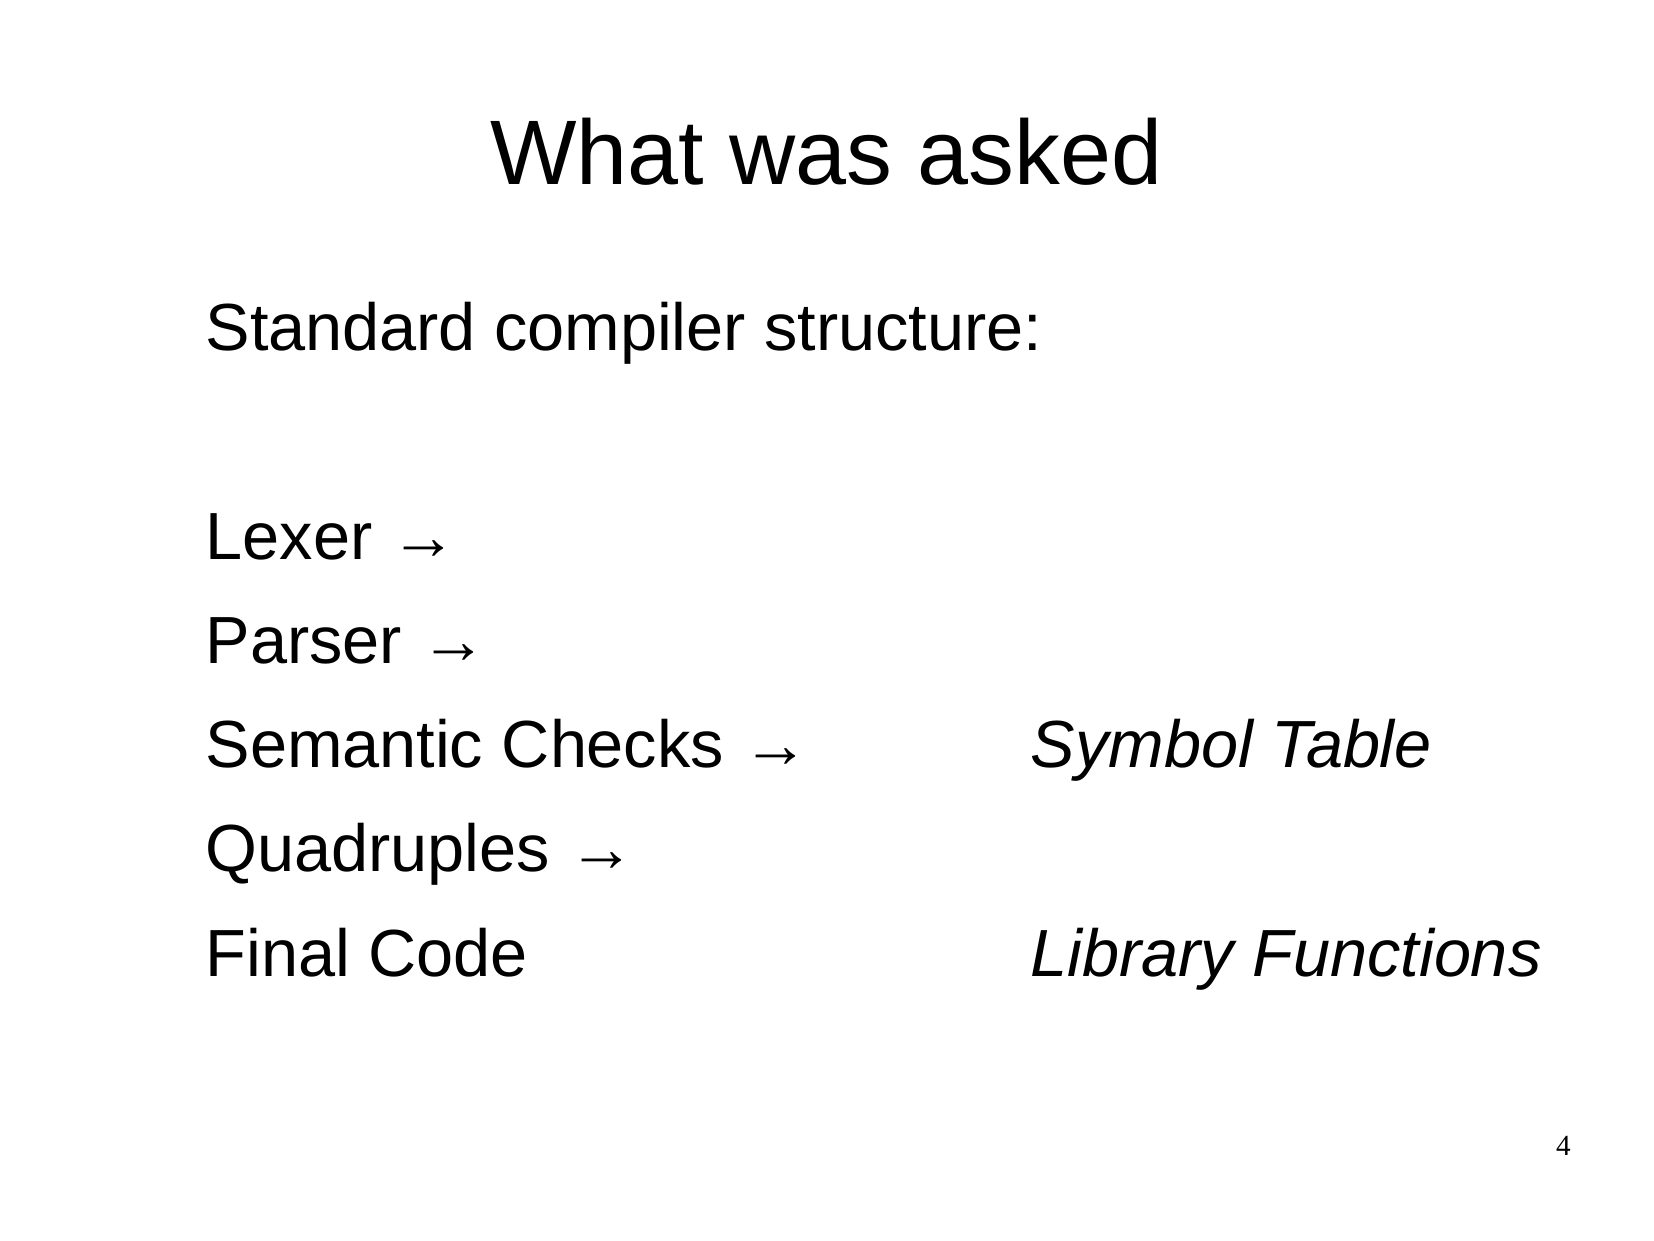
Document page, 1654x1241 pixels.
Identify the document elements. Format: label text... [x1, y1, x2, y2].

title What was asked [82, 49, 1571, 257]
list Standard compiler structure: Lexer → Parser → Semantic Checks → Symbol Table Quadruples → Final Code Library Functions [135, 290, 1571, 1109]
